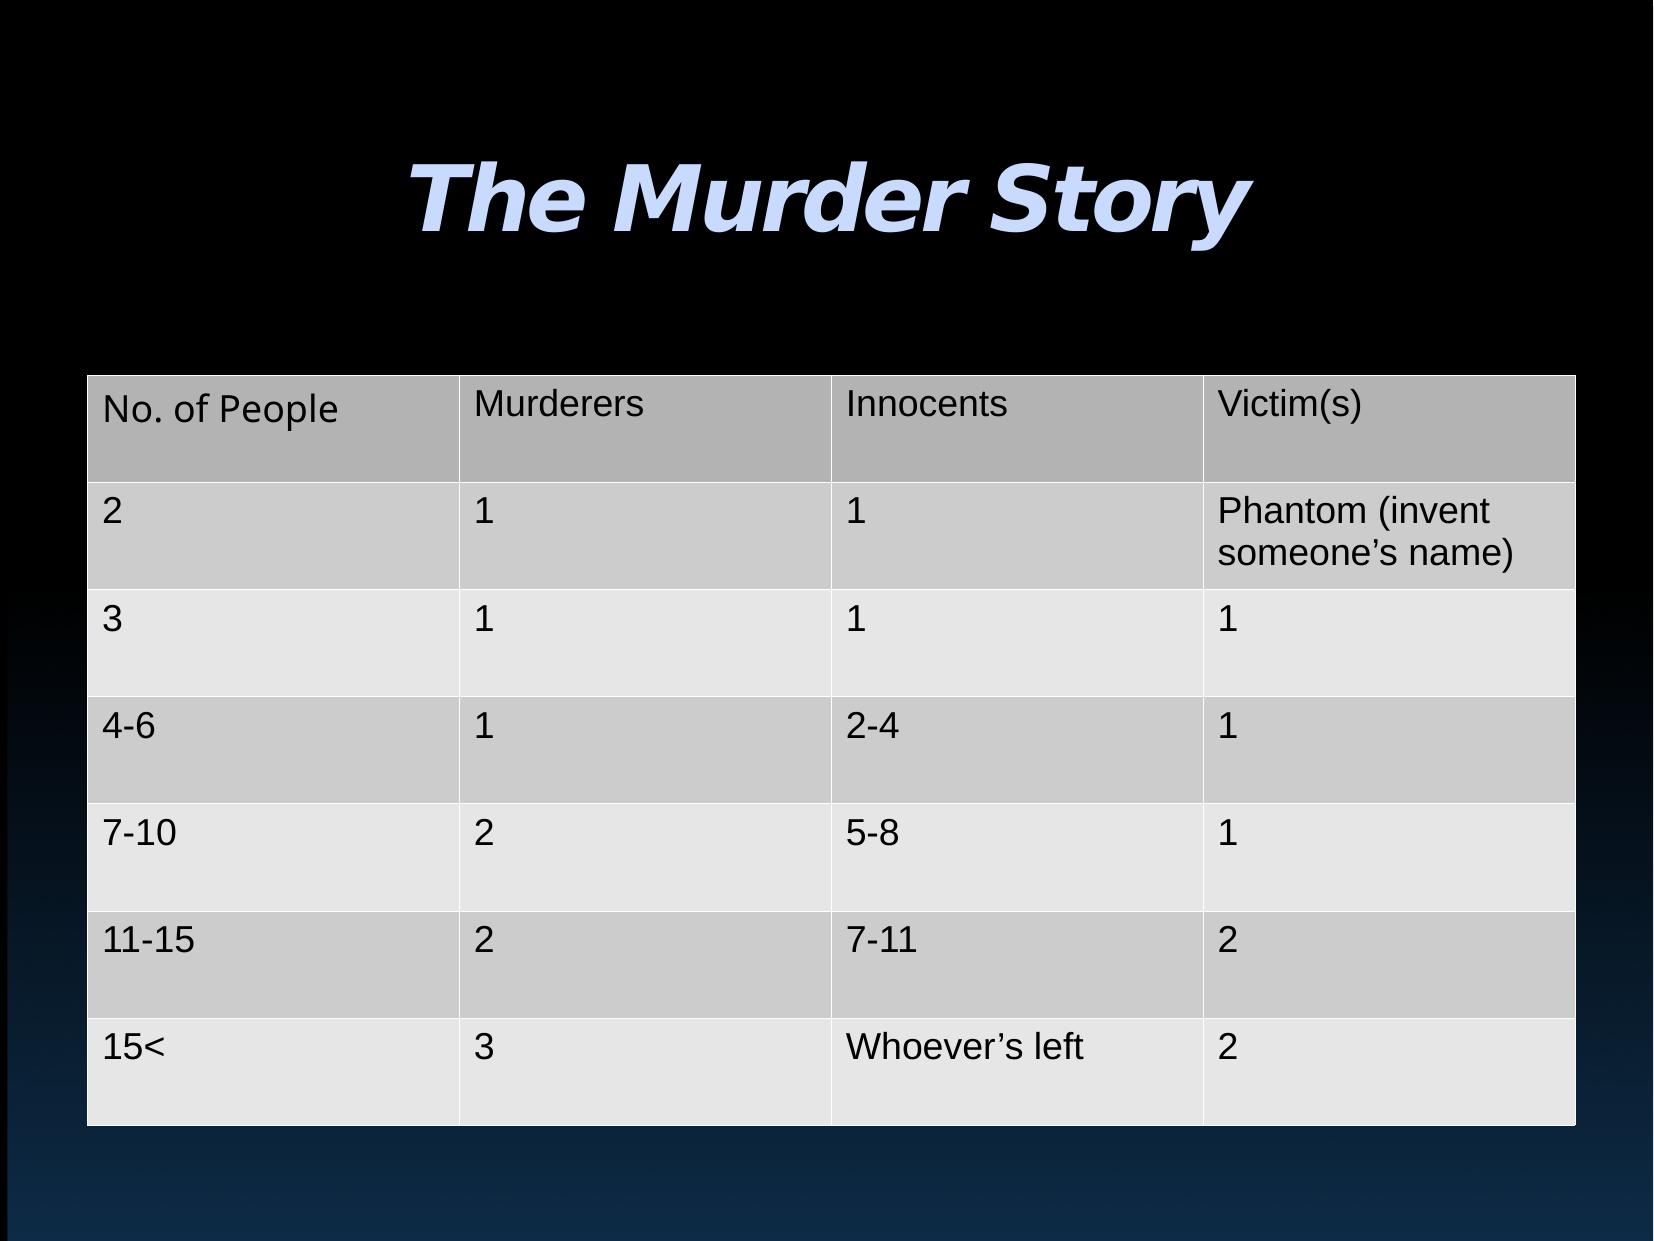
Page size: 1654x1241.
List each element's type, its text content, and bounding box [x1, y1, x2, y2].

table_cell 1 [1204, 804, 1575, 911]
table_cell 2 [460, 804, 831, 911]
table_cell 1 [832, 483, 1203, 589]
table_header Innocents [832, 376, 1203, 482]
table_header Victim(s) [1204, 376, 1575, 482]
table_cell 1 [460, 697, 831, 803]
table_cell 7-11 [832, 912, 1203, 1018]
table_header Murderers [460, 376, 831, 482]
table_cell 3 [460, 1019, 831, 1125]
table_cell 3 [88, 590, 459, 696]
table_cell 2-4 [832, 697, 1203, 803]
picture [7, 6, 1654, 1241]
table_cell 15< [88, 1019, 459, 1125]
table_cell 2 [1204, 912, 1575, 1018]
table_cell 1 [1204, 697, 1575, 803]
table_cell 4-6 [88, 697, 459, 803]
table_cell 2 [460, 912, 831, 1018]
table_cell 5-8 [832, 804, 1203, 911]
table_cell Whoever’s left [832, 1019, 1203, 1125]
table_cell Phantom (invent someone’s name) [1204, 483, 1575, 589]
table_cell 11-15 [88, 912, 459, 1018]
table_header No. of People [88, 376, 459, 482]
table_cell 1 [460, 483, 831, 589]
table_cell 1 [460, 590, 831, 696]
table_cell 2 [1204, 1019, 1575, 1125]
table_cell 2 [88, 483, 459, 589]
table_cell 1 [832, 590, 1203, 696]
table_cell 1 [1204, 590, 1575, 696]
table_cell 7-10 [88, 804, 459, 911]
